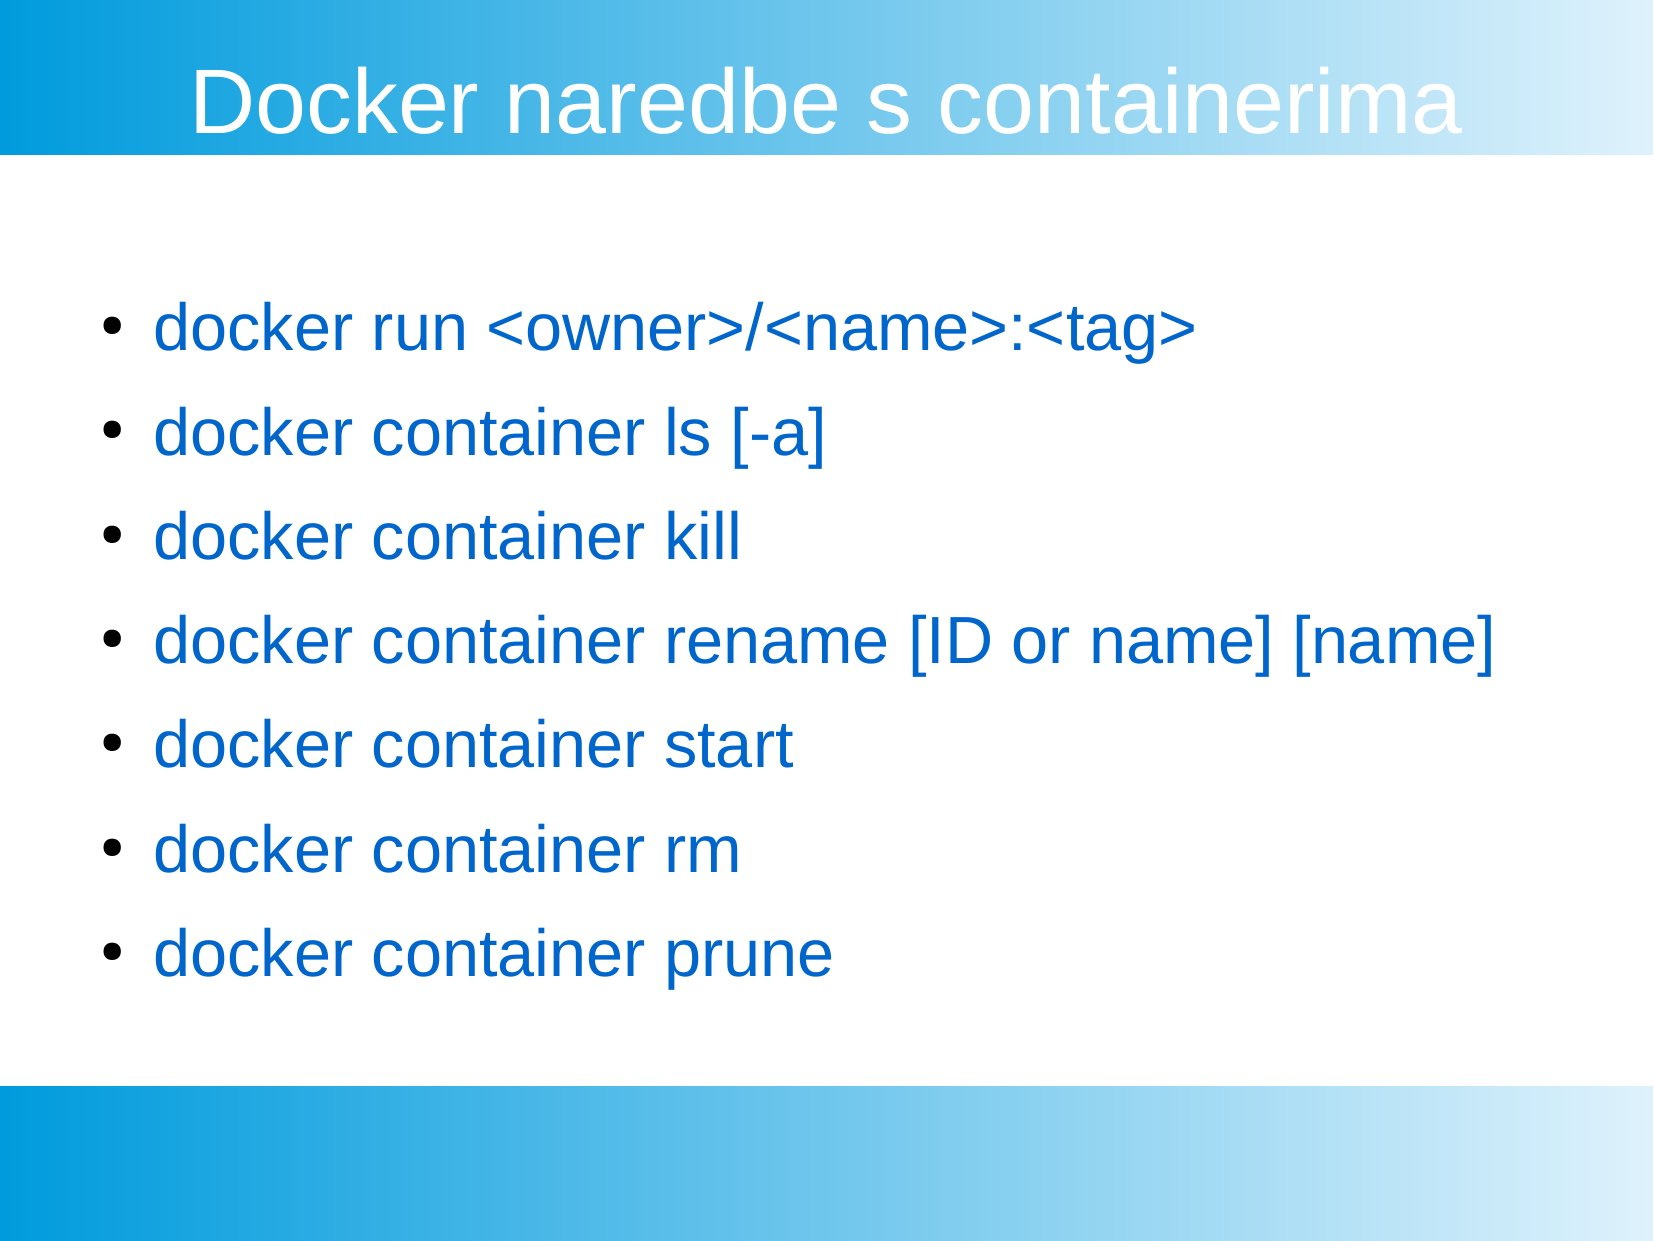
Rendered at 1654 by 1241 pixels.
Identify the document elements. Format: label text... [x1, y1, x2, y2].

title Docker naredbe s containerima [82, 49, 1571, 155]
list docker run <owner>/<name>:<tag> docker container ls [-a] docker container kill docker container rename [ID or name] [name] docker container start docker container rm docker container prune [82, 290, 1571, 1010]
